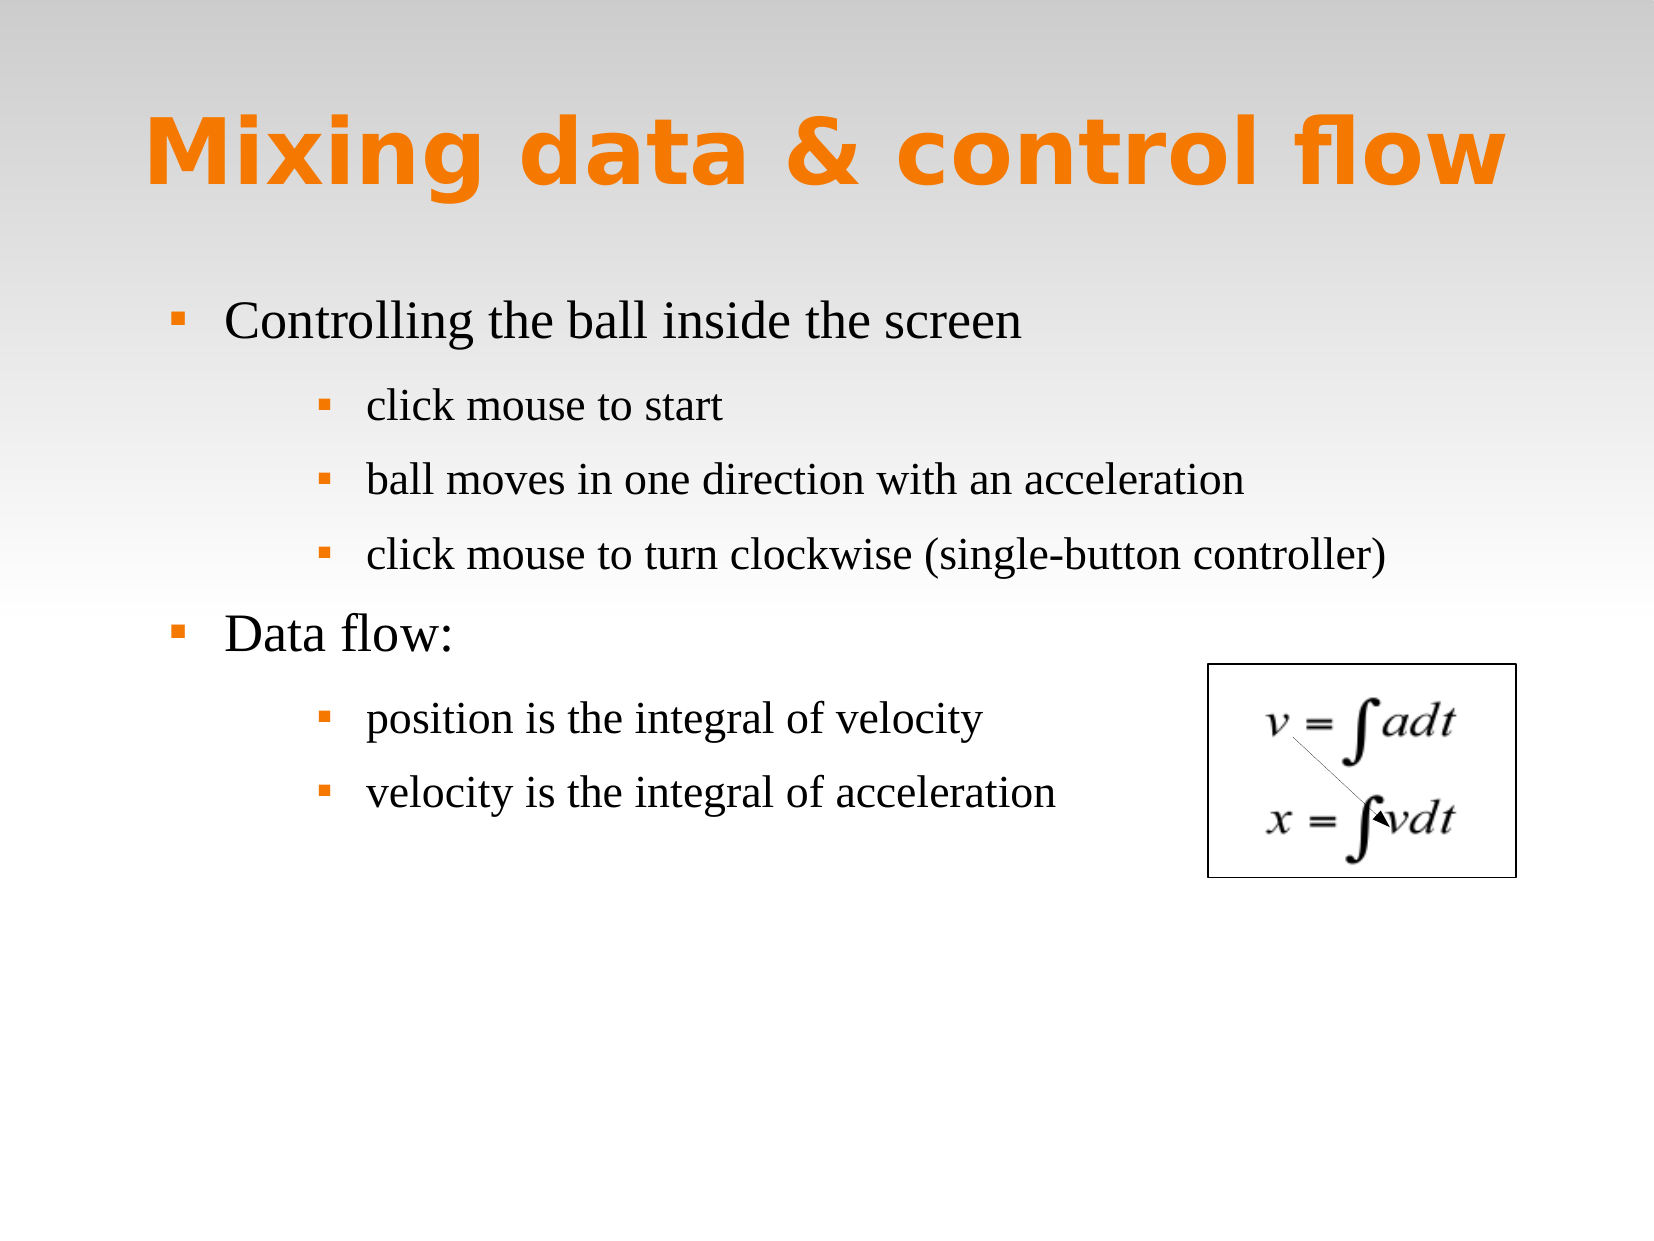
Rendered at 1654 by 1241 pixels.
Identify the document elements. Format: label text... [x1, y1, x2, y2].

picture [1208, 664, 1516, 877]
list Controlling the ball inside the screen click mouse to start ball moves in one direction with an acceleration click mouse to turn clockwise (single-button controller) Data flow: position is the integral of velocity velocity is the integral of acceleration [82, 290, 1571, 1132]
title Mixing data & control flow [82, 49, 1571, 257]
